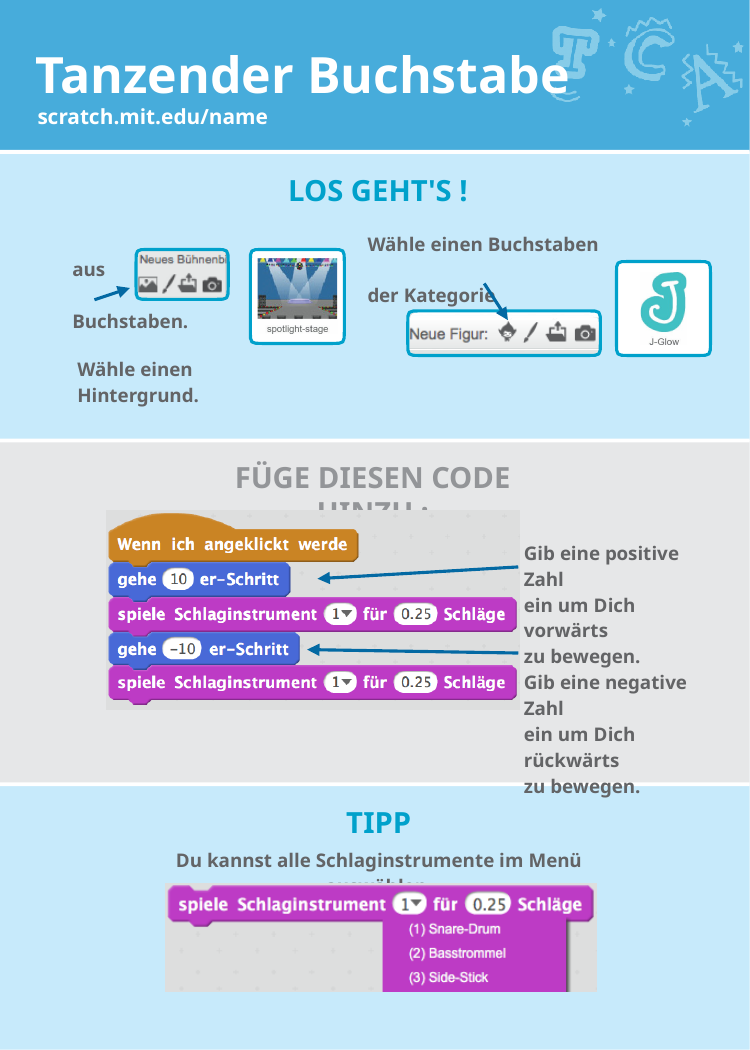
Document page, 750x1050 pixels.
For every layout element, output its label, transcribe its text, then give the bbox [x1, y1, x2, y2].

picture [165, 883, 597, 992]
text_box Tanzender Buchstabe scratch.mit.edu/name [35, 43, 715, 219]
picture [410, 320, 598, 348]
text_box TIPP Du kannst alle Schlaginstrumente im Menü auswählen. [129, 804, 626, 880]
text_box Gib eine positive Zahl ein um Dich vorwärts zu bewegen. Gib eine negative Zahl ein um Dich rückwärts zu bewegen. [520, 538, 715, 708]
text_box Wähle einen Buchstaben aus der Kategorie Buchstaben. Wähle einen Hintergrund. [70, 228, 608, 341]
text_box FÜGE DIESEN CODE HINZU : [188, 459, 555, 494]
text_box [0, 0, 750, 1050]
picture [106, 510, 520, 710]
